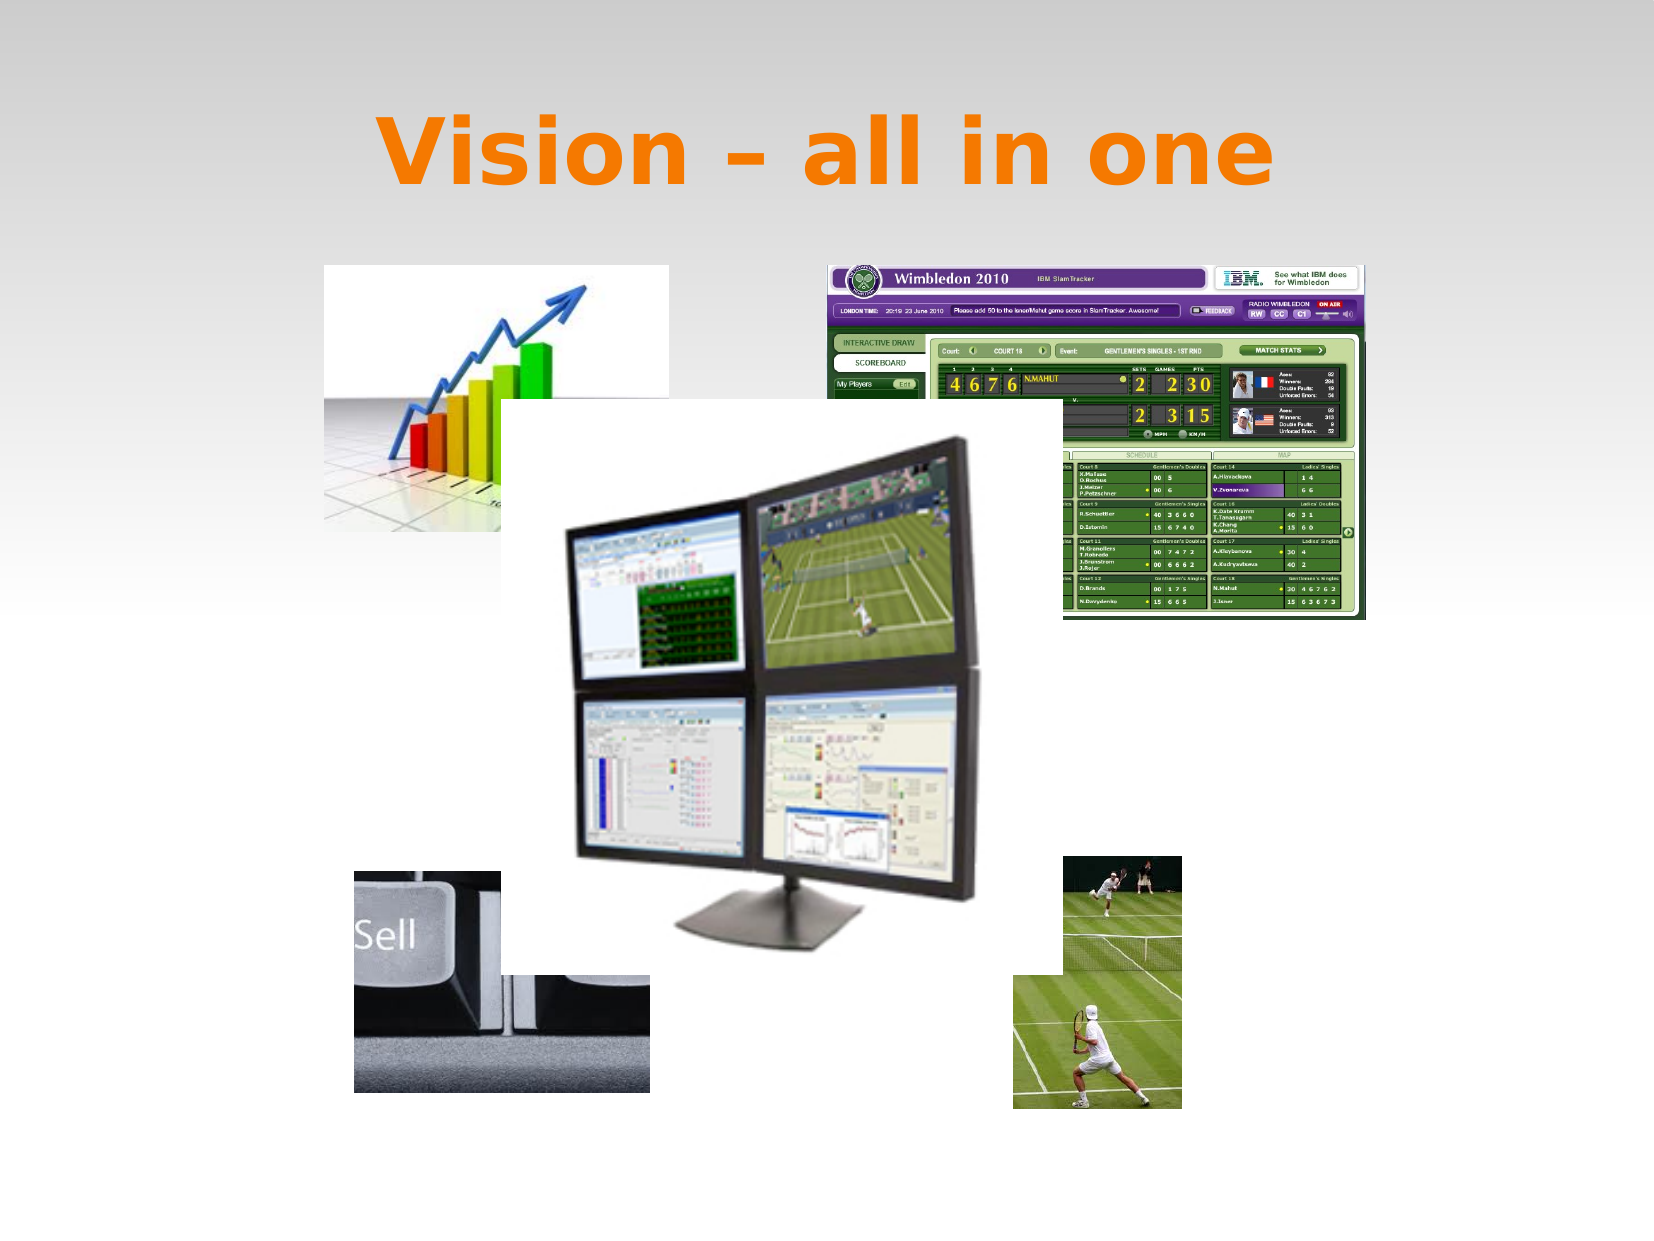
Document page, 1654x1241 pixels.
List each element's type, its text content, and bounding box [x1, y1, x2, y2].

title Vision – all in one [82, 49, 1571, 257]
picture [324, 265, 1366, 1109]
